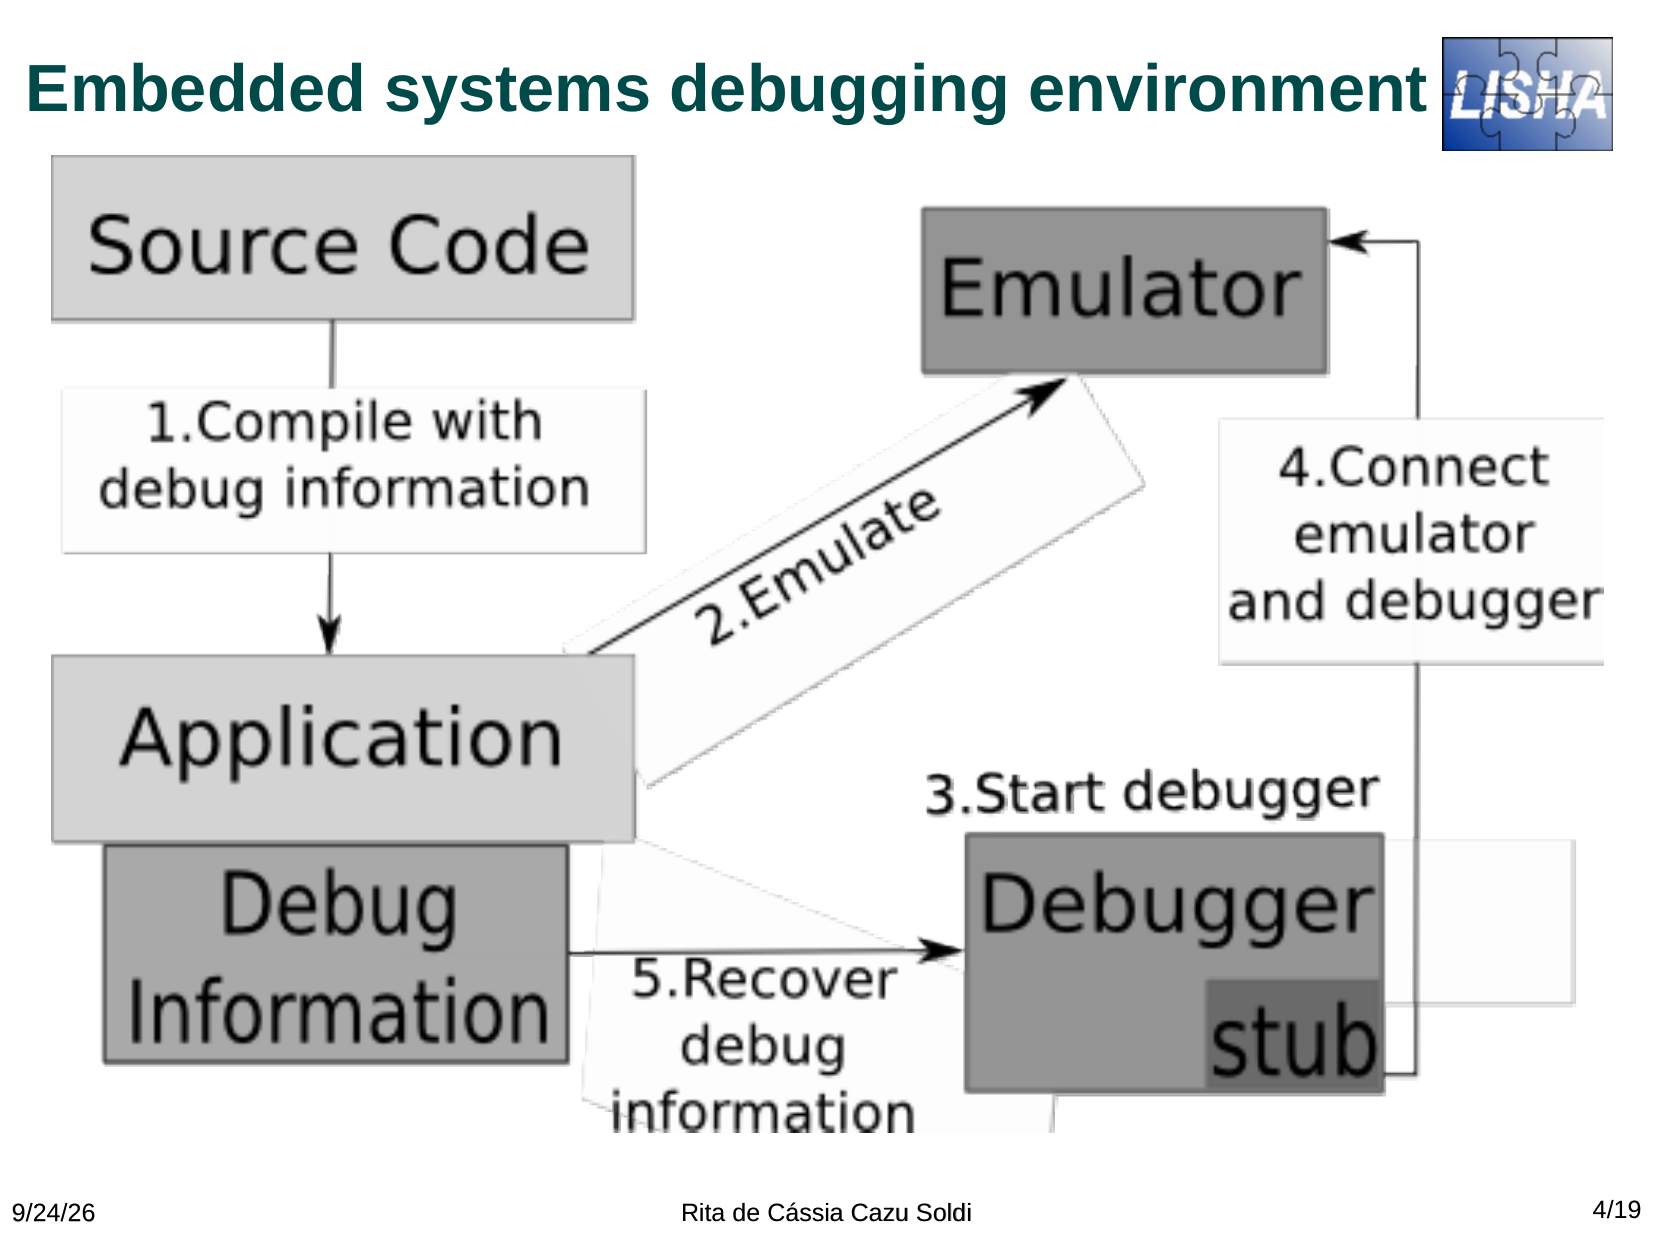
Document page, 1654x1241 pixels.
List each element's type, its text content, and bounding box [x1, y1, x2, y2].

picture [1442, 37, 1613, 151]
picture [51, 155, 1604, 1133]
title Embedded systems debugging environment [25, 37, 1436, 150]
